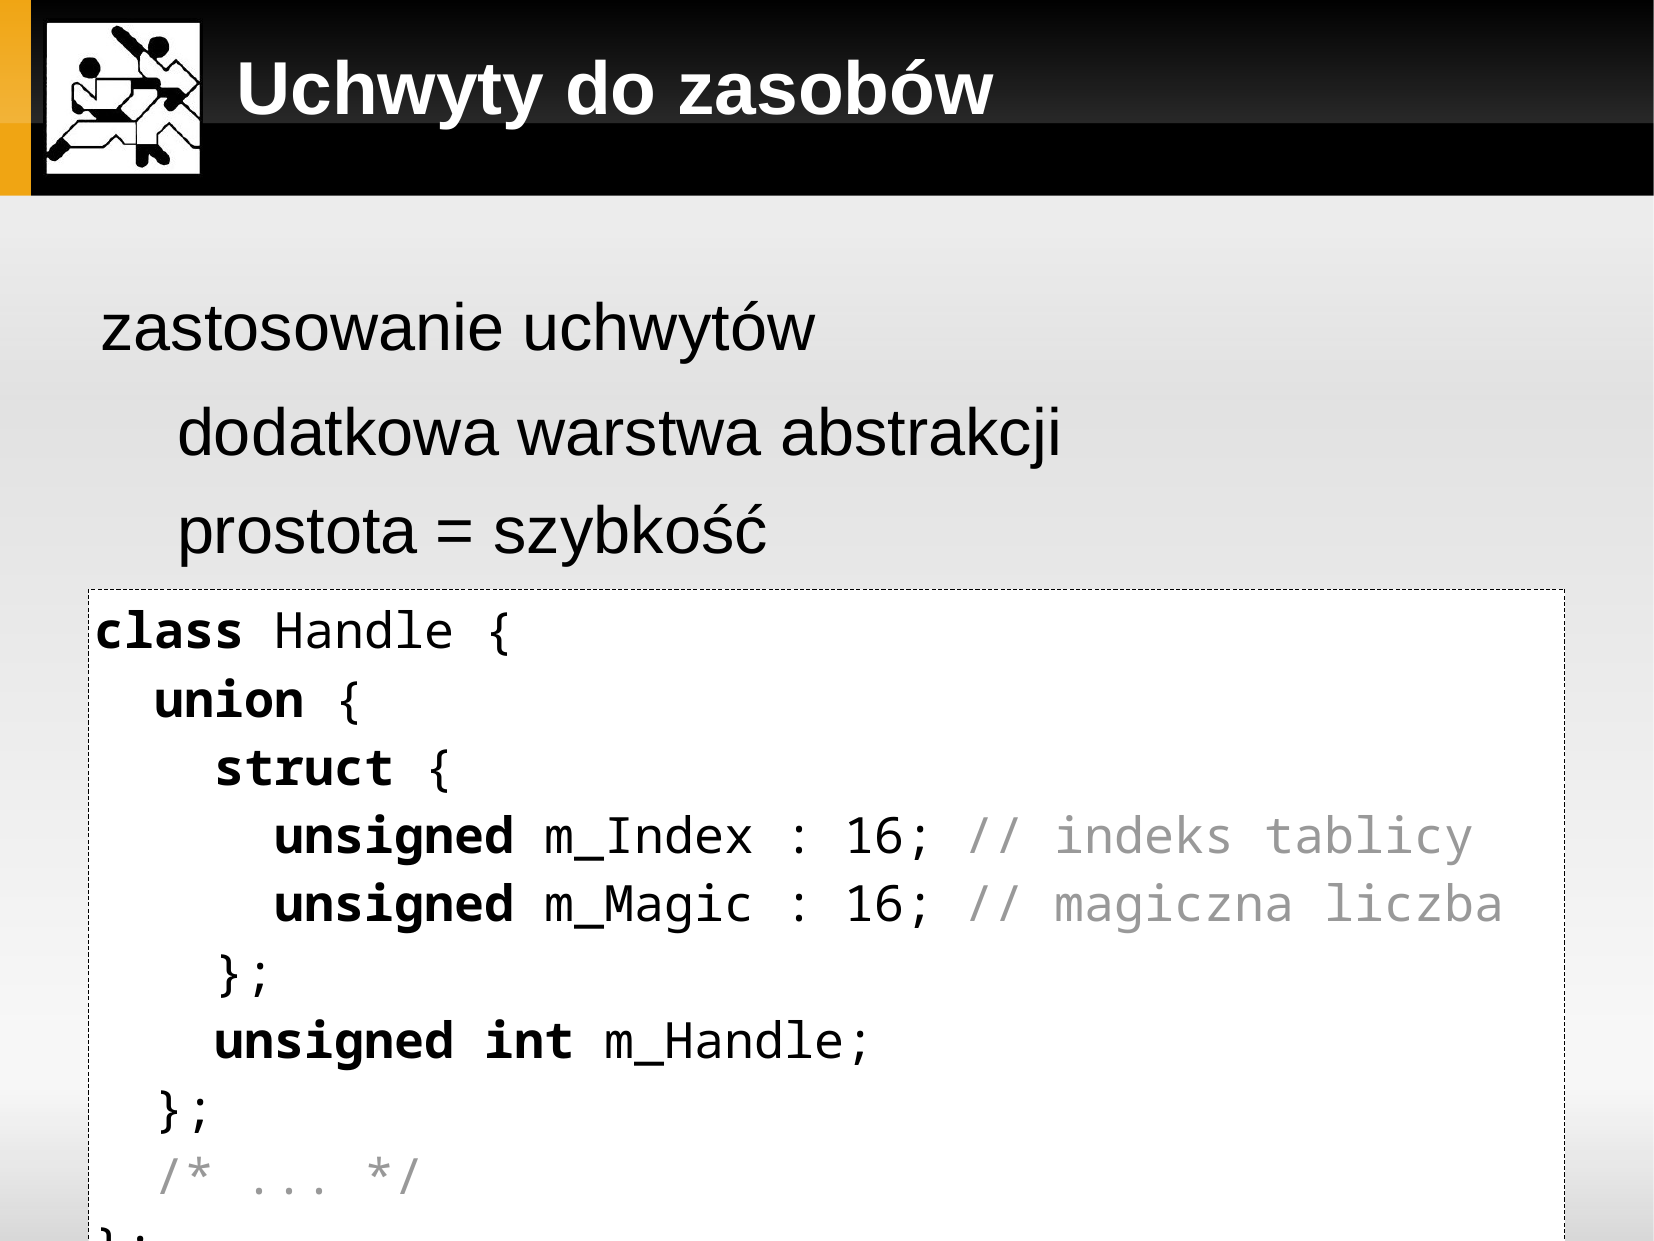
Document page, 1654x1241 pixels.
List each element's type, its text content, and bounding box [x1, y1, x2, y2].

picture [0, 0, 1654, 1241]
title Uchwyty do zasobów [236, 0, 1595, 178]
list zastosowanie uchwytów dodatkowa warstwa abstrakcji prostota = szybkość [82, 290, 1571, 577]
text_box class Handle { union { struct { unsigned m_Index : 16; // indeks tablicy unsigned m_Magic : 16; // magiczna liczba }; unsigned int m_Handle; }; /* ... */ }; [88, 589, 1565, 1189]
